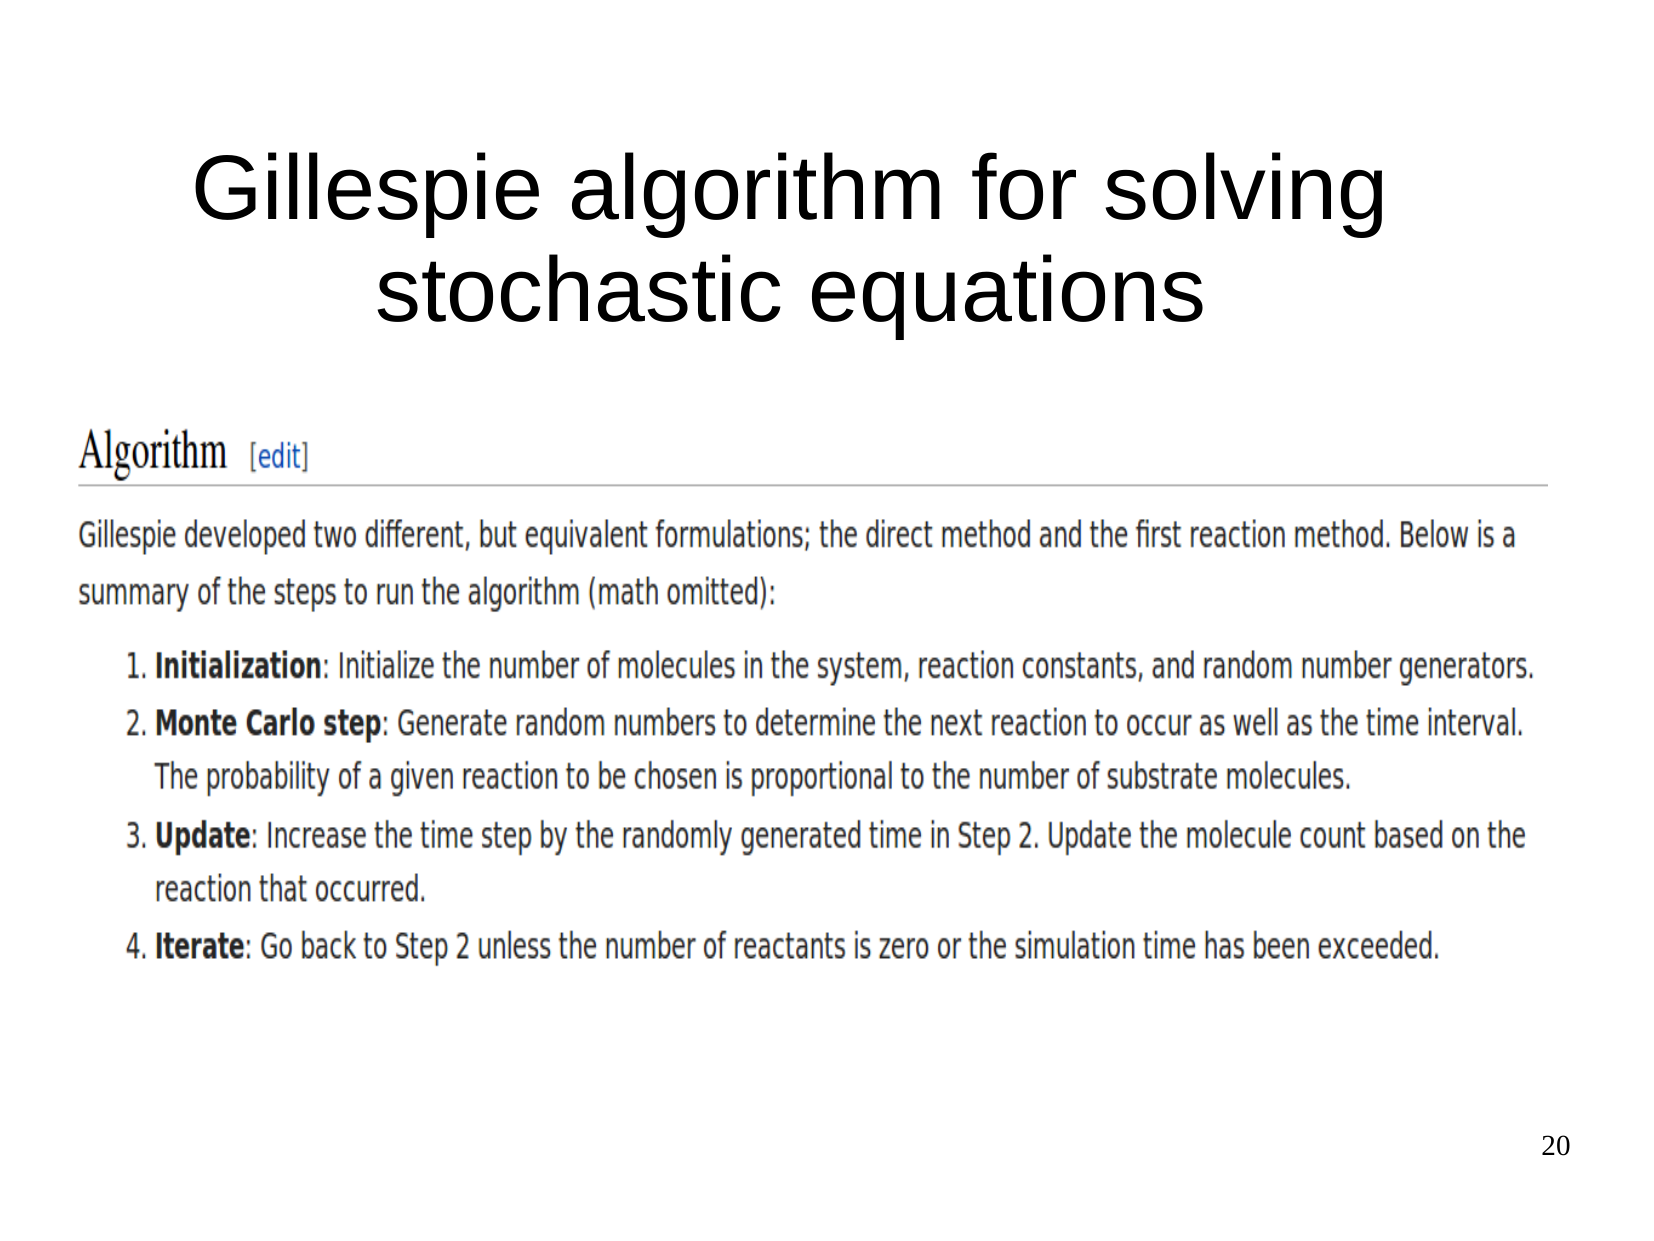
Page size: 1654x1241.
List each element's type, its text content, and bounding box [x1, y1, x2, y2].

picture [59, 411, 1548, 981]
title Gillespie algorithm for solving stochastic equations [47, 135, 1536, 343]
